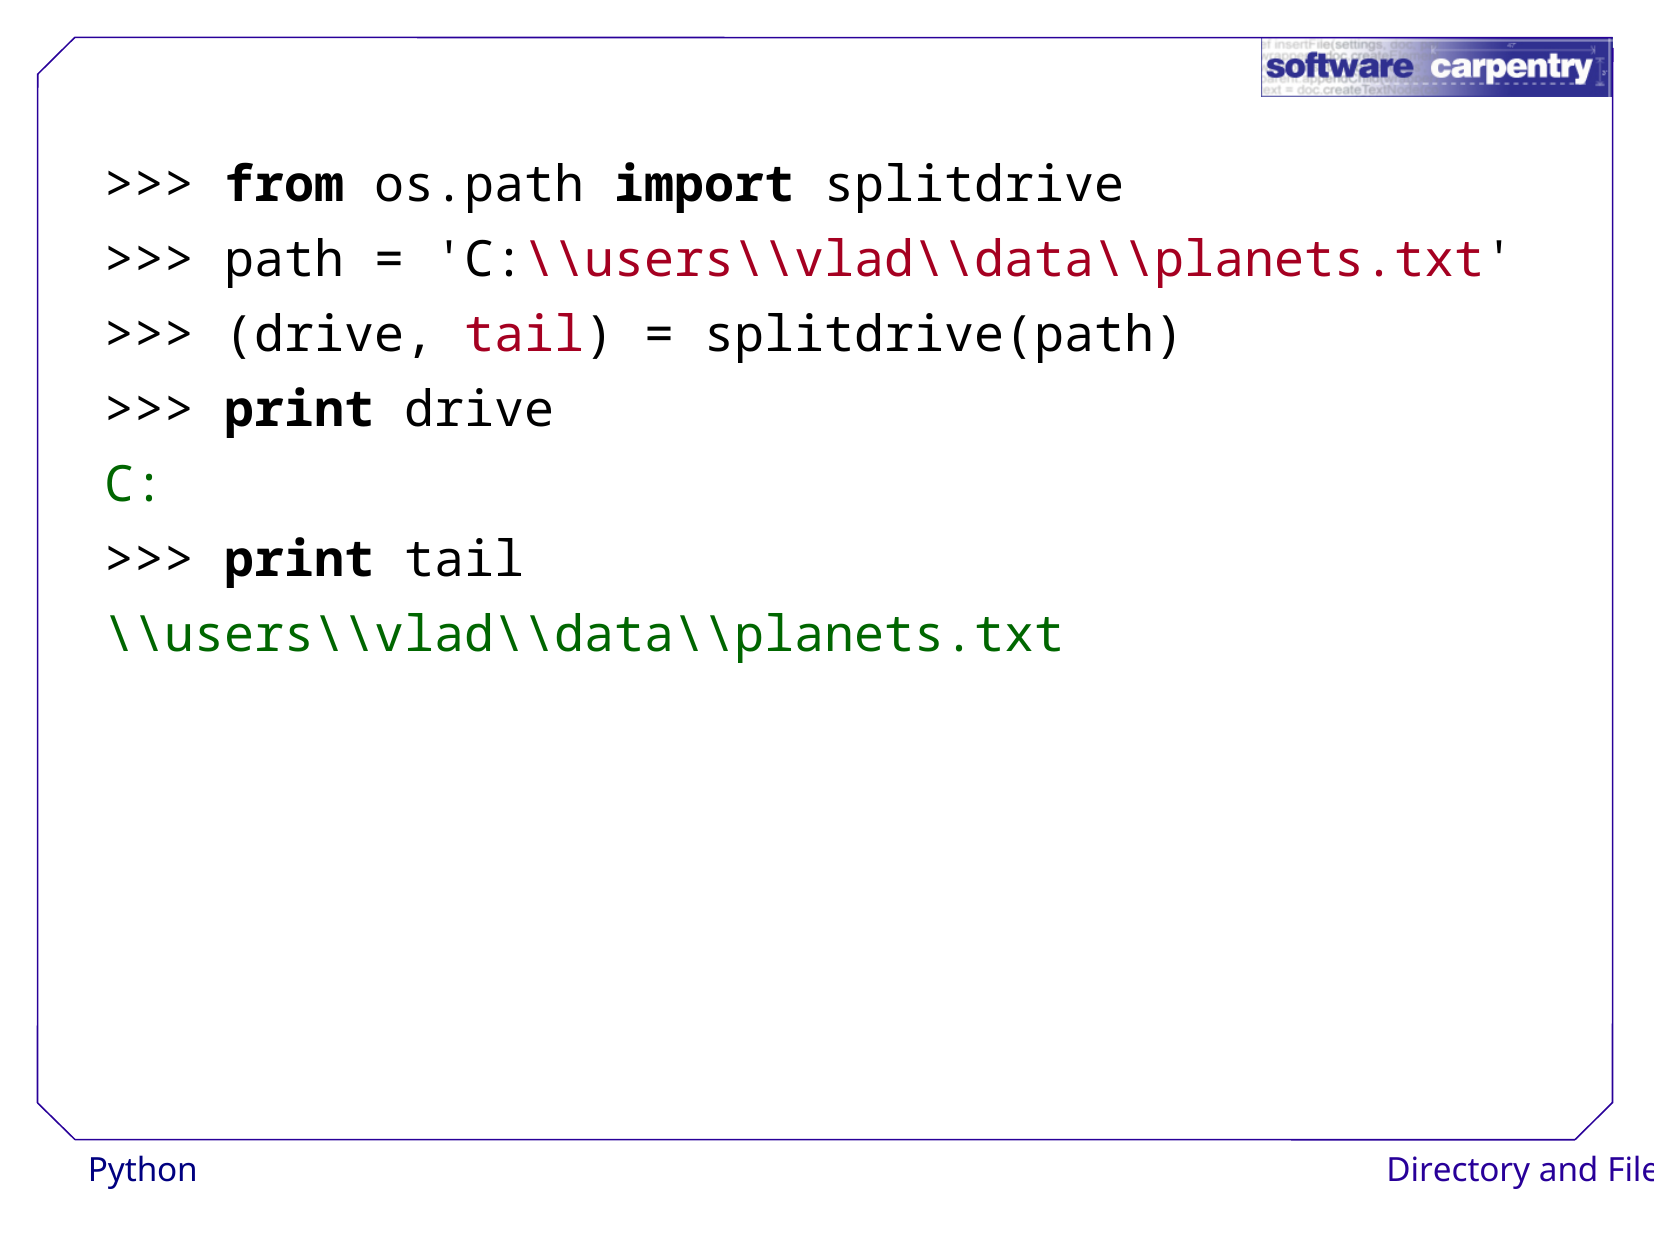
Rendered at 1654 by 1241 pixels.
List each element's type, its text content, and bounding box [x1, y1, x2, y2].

picture [1261, 39, 1613, 97]
text_box >>> from os.path import splitdrive >>> path = 'C:\\users\\vlad\\data\\planets.txt' >>> (drive, tail) = splitdrive(path) >>> print drive C: >>> print tail \\users\\vlad\\data\\planets.txt [89, 128, 1512, 1037]
